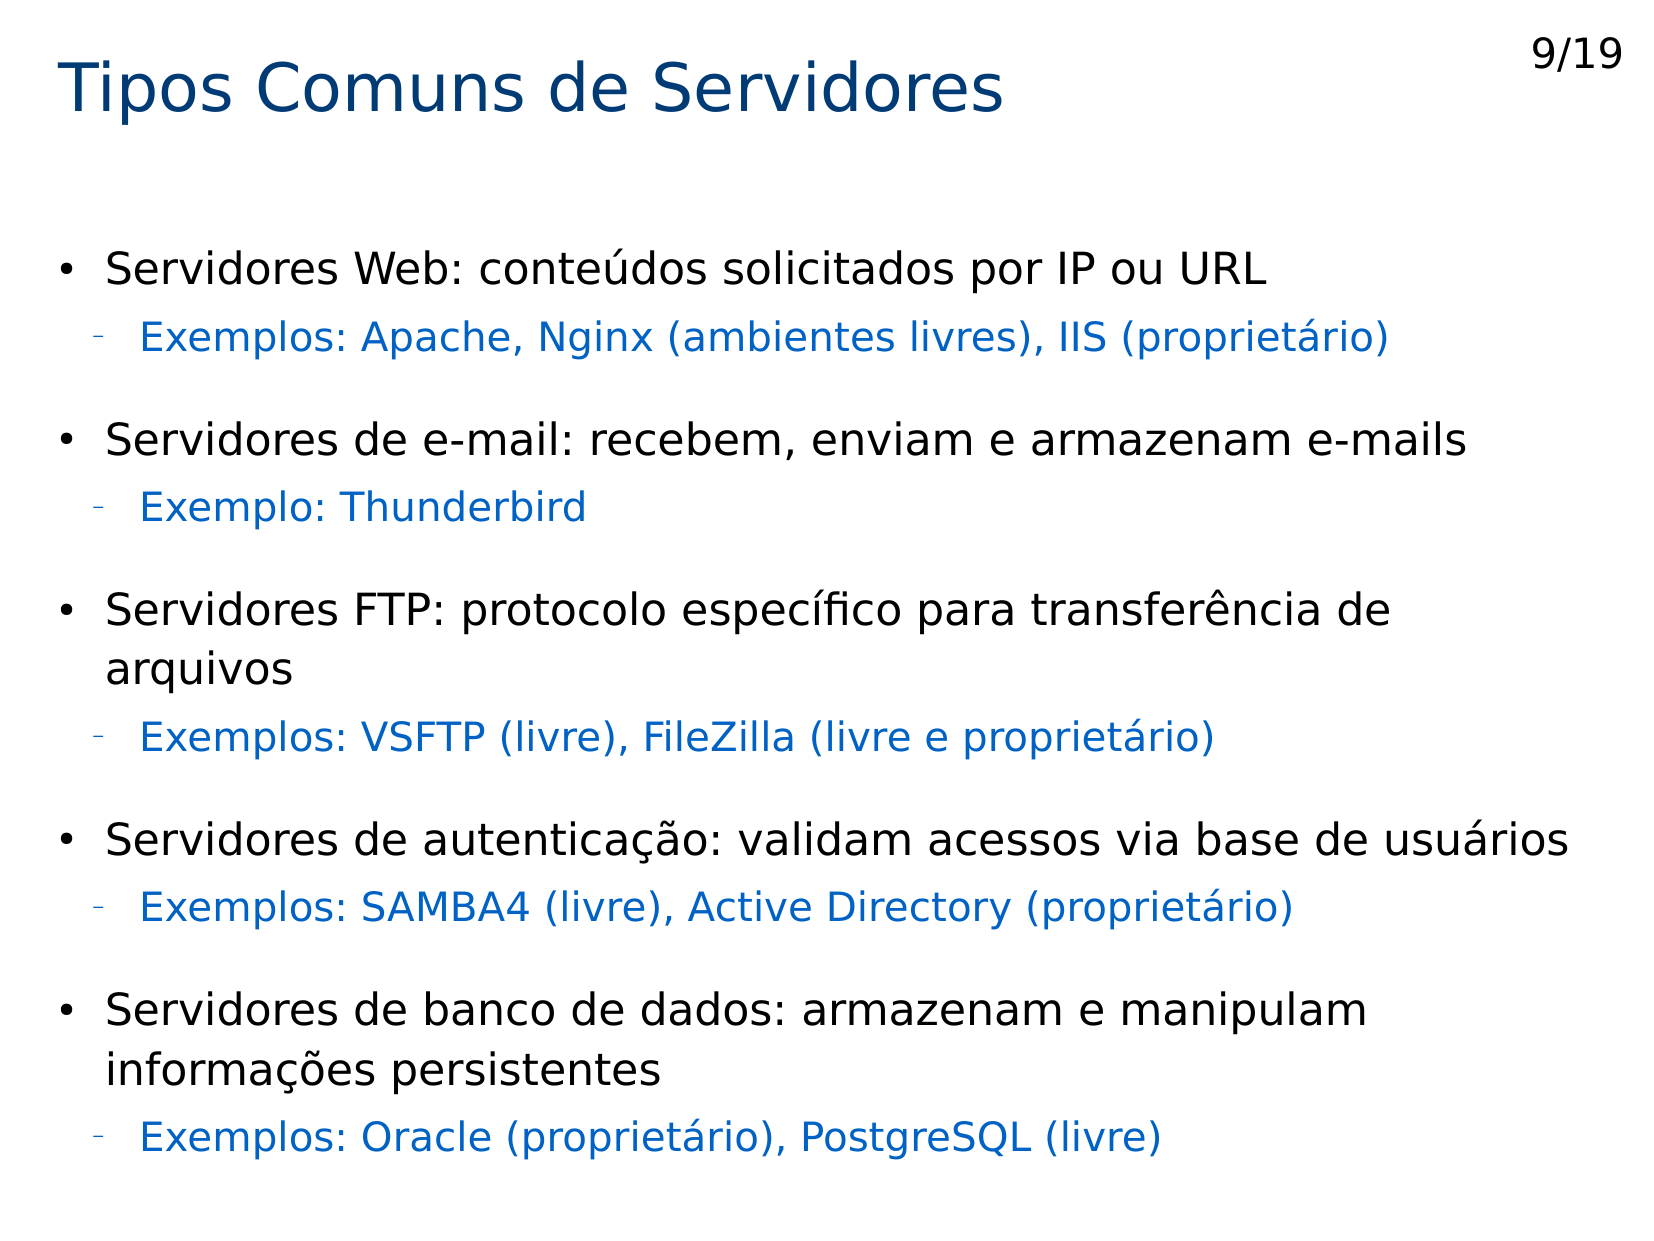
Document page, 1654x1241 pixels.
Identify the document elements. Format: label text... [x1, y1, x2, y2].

title Tipos Comuns de Servidores [59, 29, 1506, 148]
list Servidores Web: conteúdos solicitados por IP ou URL Exemplos: Apache, Nginx (ambientes livres), IIS (proprietário) Servidores de e-mail: recebem, enviam e armazenam e-mails Exemplo: Thunderbird Servidores FTP: protocolo específico para transferência de arquivos Exemplos: VSFTP (livre), FileZilla (livre e proprietário) Servidores de autenticação: validam acessos via base de usuários Exemplos: SAMBA4 (livre), Active Directory (proprietário) Servidores de banco de dados: armazenam e manipulam informações persistentes Exemplos: Oracle (proprietário), PostgreSQL (livre) [59, 236, 1595, 1211]
